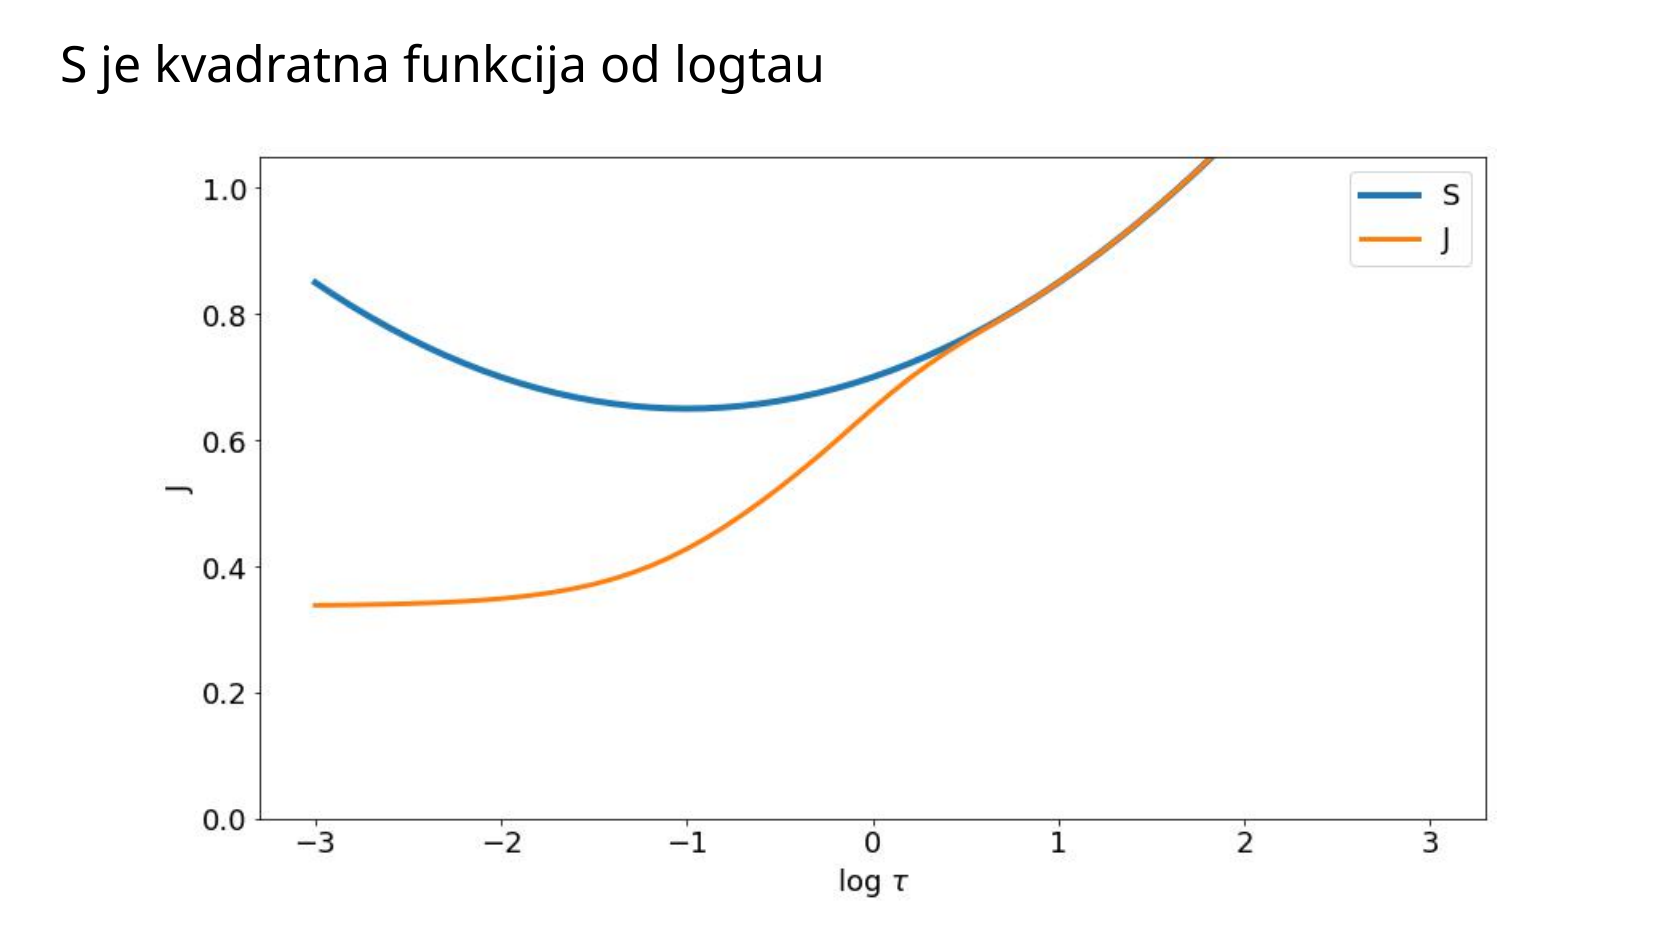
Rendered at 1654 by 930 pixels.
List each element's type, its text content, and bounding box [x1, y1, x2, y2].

picture [156, 146, 1497, 912]
title S je kvadratna funkcija od logtau [59, 13, 1648, 113]
